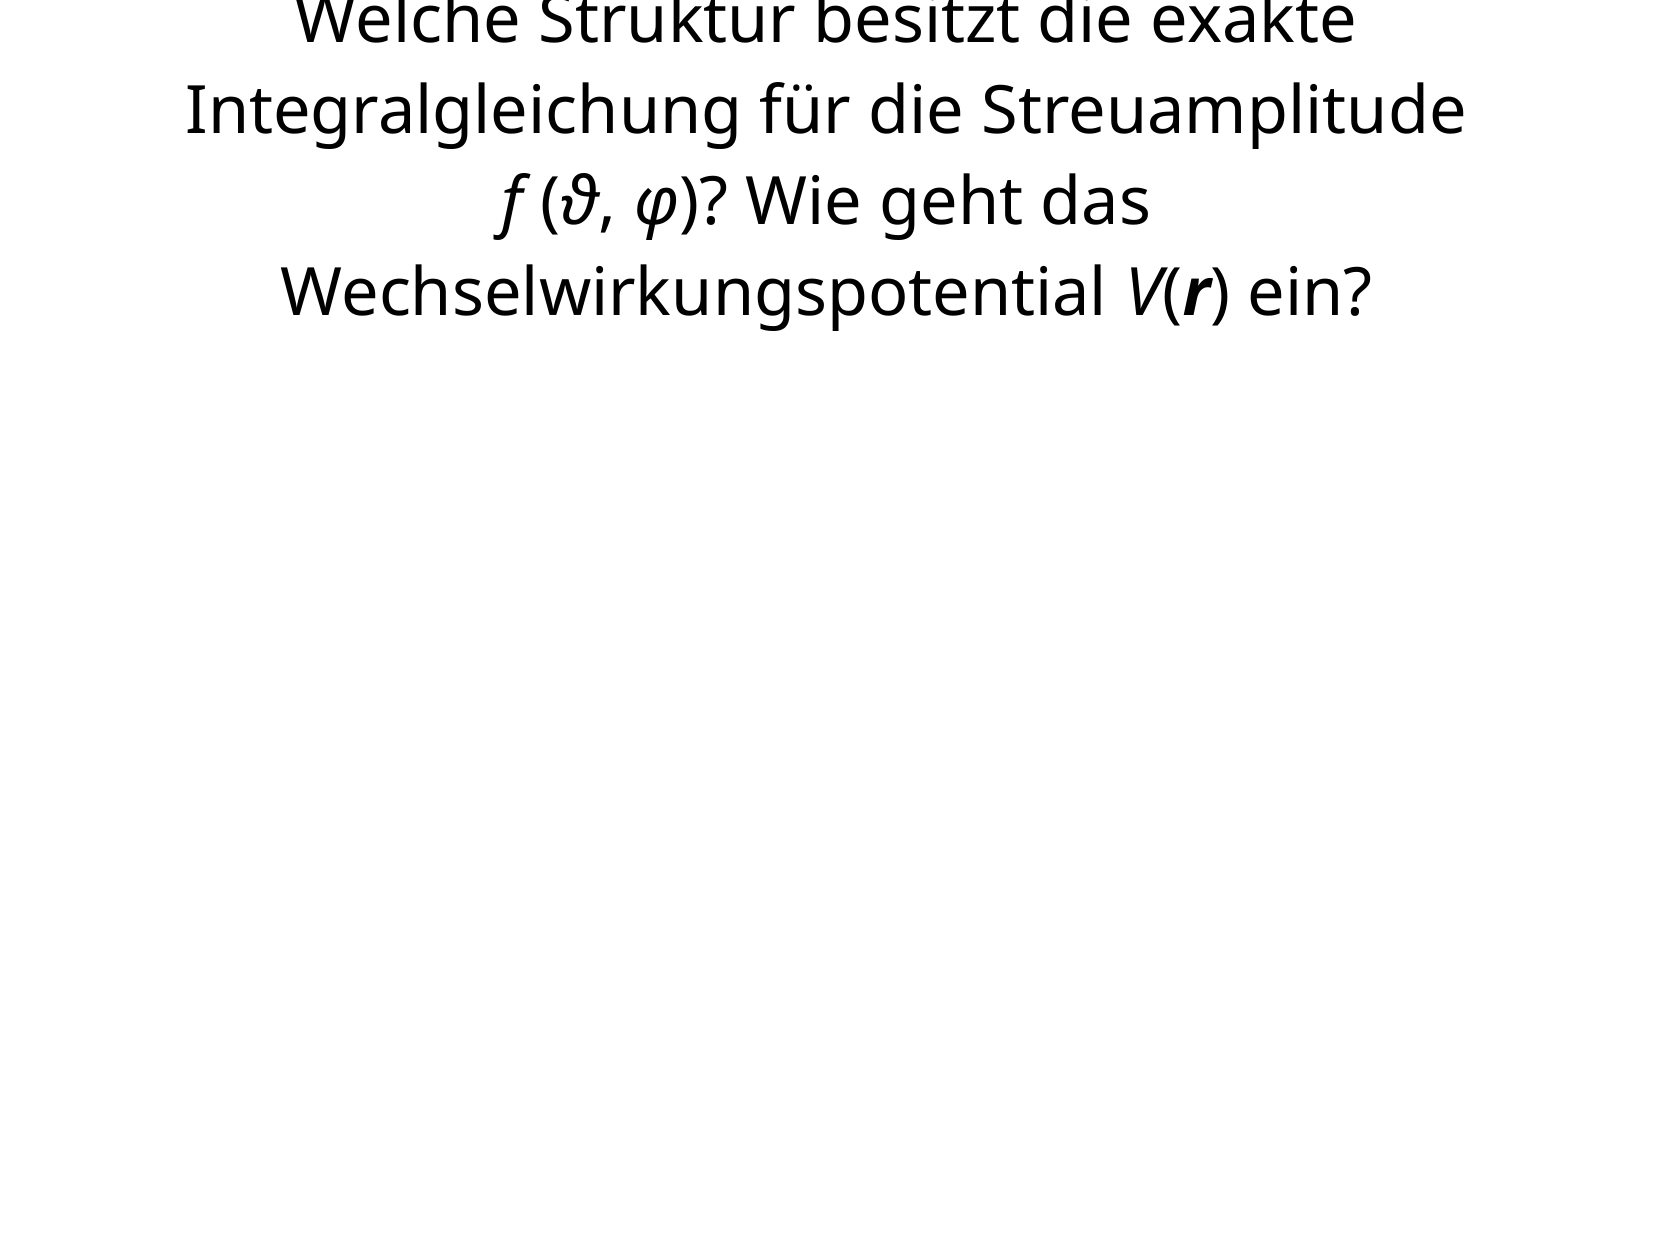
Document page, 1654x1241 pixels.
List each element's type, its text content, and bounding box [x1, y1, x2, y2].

title Welche Struktur besitzt die exakte Integralgleichung für die Streuamplitude f (ϑ, φ)? Wie geht das Wechselwirkungspotential V(r) ein? [82, 19, 1571, 287]
